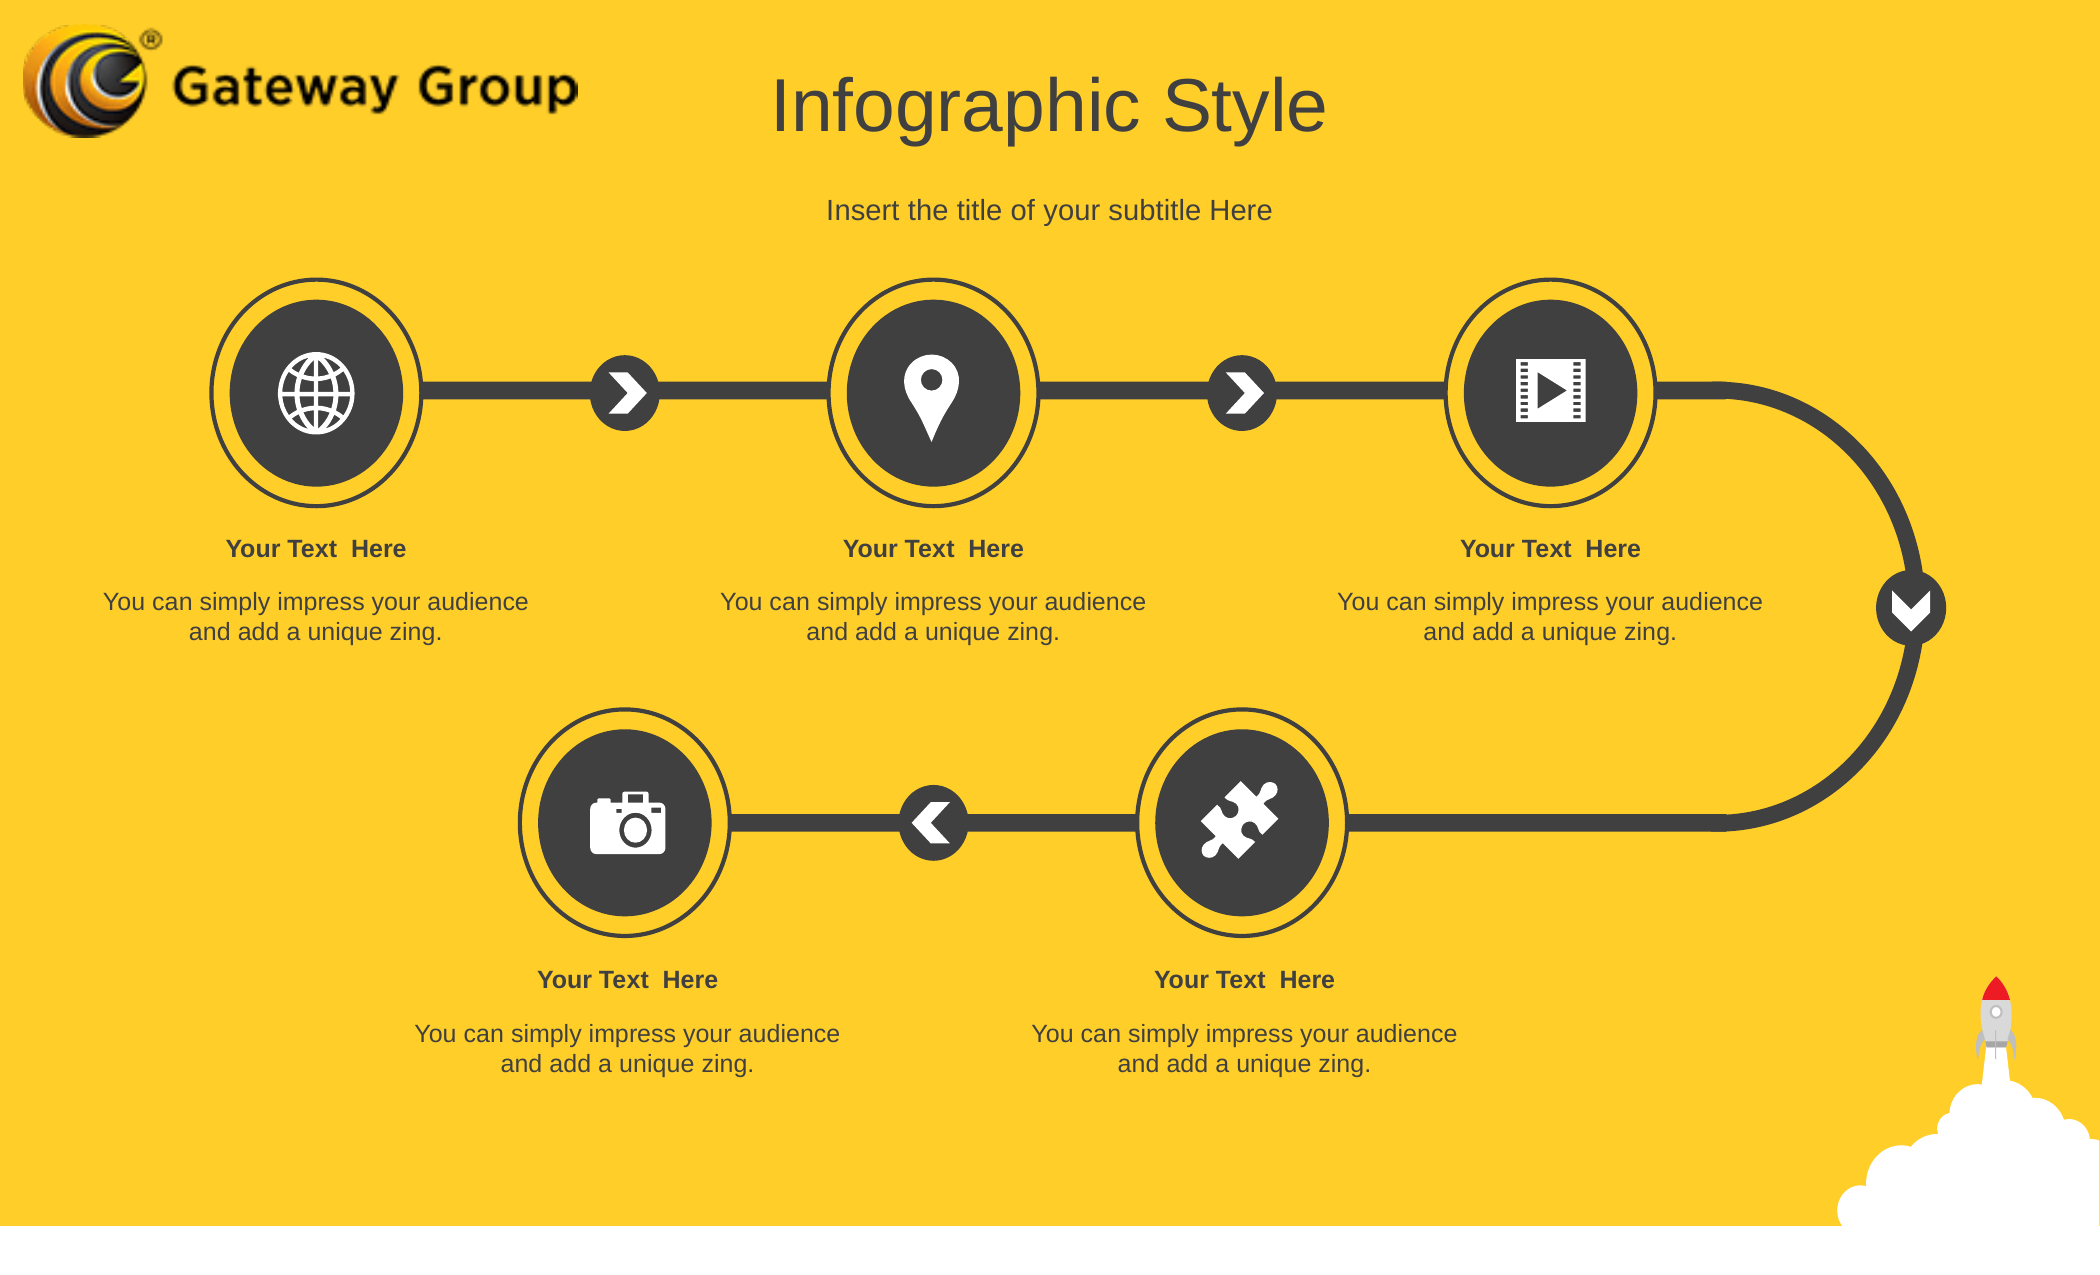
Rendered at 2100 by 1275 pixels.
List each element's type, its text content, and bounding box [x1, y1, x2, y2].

text_box [211, 279, 1947, 936]
text_box You can simply impress your audience and add a unique zing. [1012, 1010, 1478, 1085]
text_box Insert the title of your subtitle Here [0, 172, 2100, 245]
text_box Your Text Here [1012, 956, 1478, 1002]
text_box You can simply impress your audience and add a unique zing. [395, 1010, 861, 1085]
text_box Infographic Style [0, 30, 2100, 172]
text_box You can simply impress your audience and add a unique zing. [83, 578, 549, 654]
text_box Your Text Here [83, 524, 549, 570]
text_box You can simply impress your audience and add a unique zing. [1318, 578, 1783, 654]
text_box Your Text Here [1318, 524, 1783, 570]
text_box Your Text Here [395, 956, 861, 1002]
text_box You can simply impress your audience and add a unique zing. [701, 578, 1167, 654]
text_box Your Text Here [701, 524, 1167, 570]
picture [23, 24, 578, 138]
